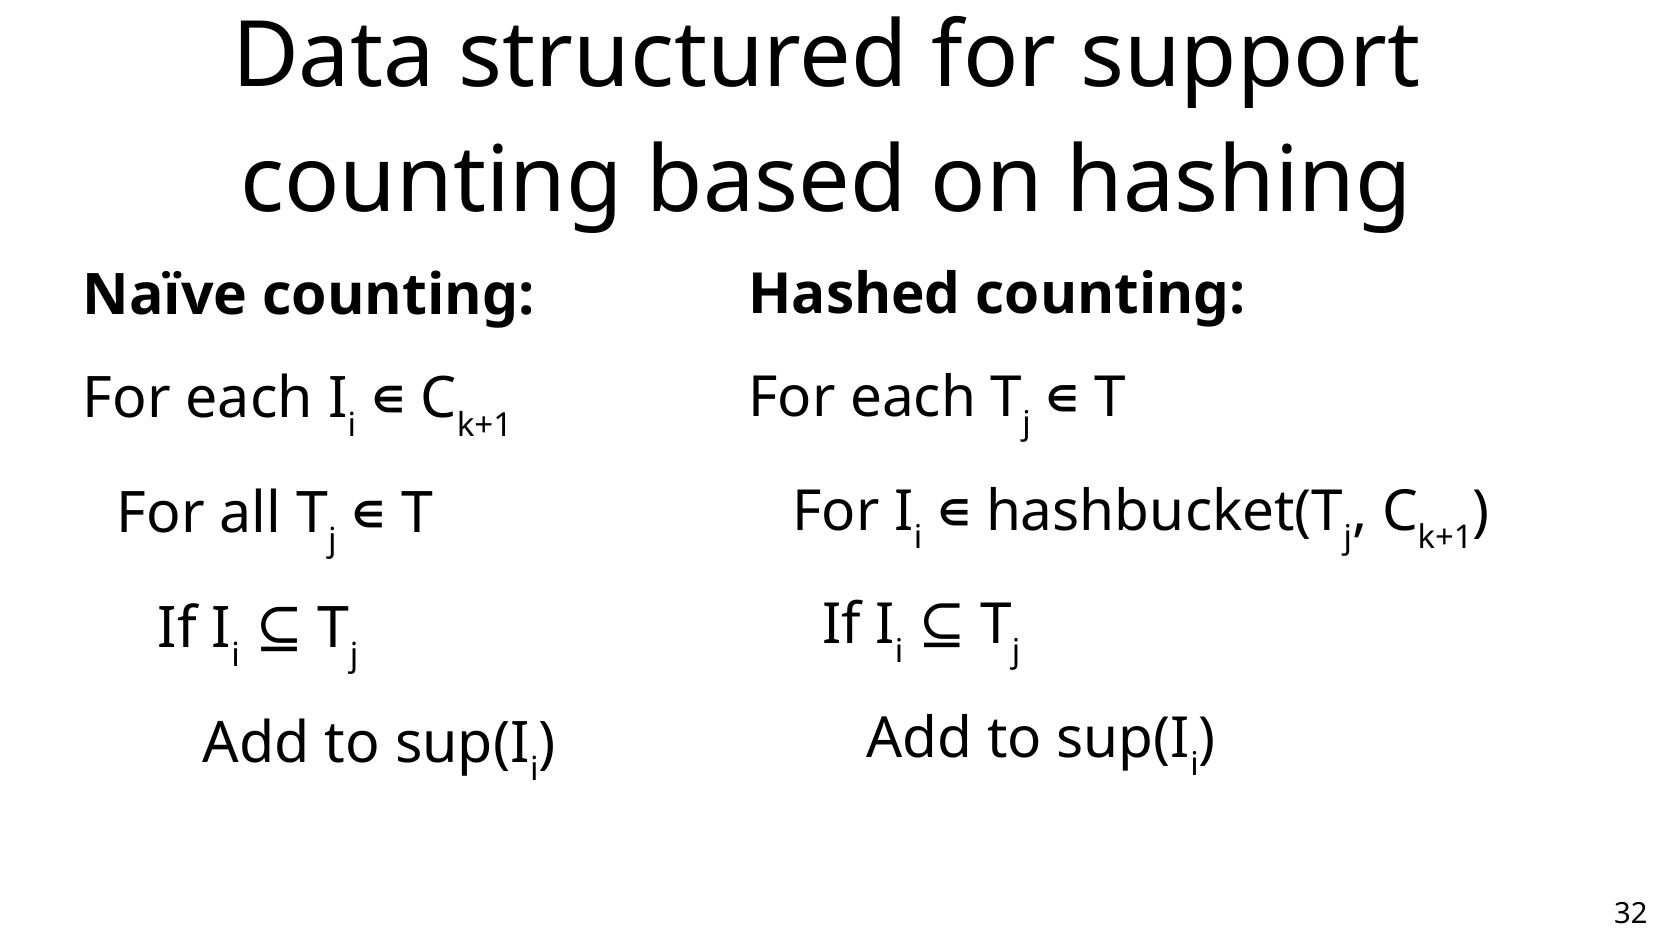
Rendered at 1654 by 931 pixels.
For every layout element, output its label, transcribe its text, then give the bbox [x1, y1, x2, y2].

list Hashed counting: For each Tj ∊ T For Ii ∊ hashbucket(Tj, Ck+1) If Ii ⊆ Tj Add to sup(Ii) [748, 253, 1572, 793]
title Data structured for support counting based on hashing [82, 1, 1571, 226]
list Naïve counting: For each Ii ∊ Ck+1 For all Tj ∊ T If Ii ⊆ Tj Add to sup(Ii) [82, 253, 697, 793]
